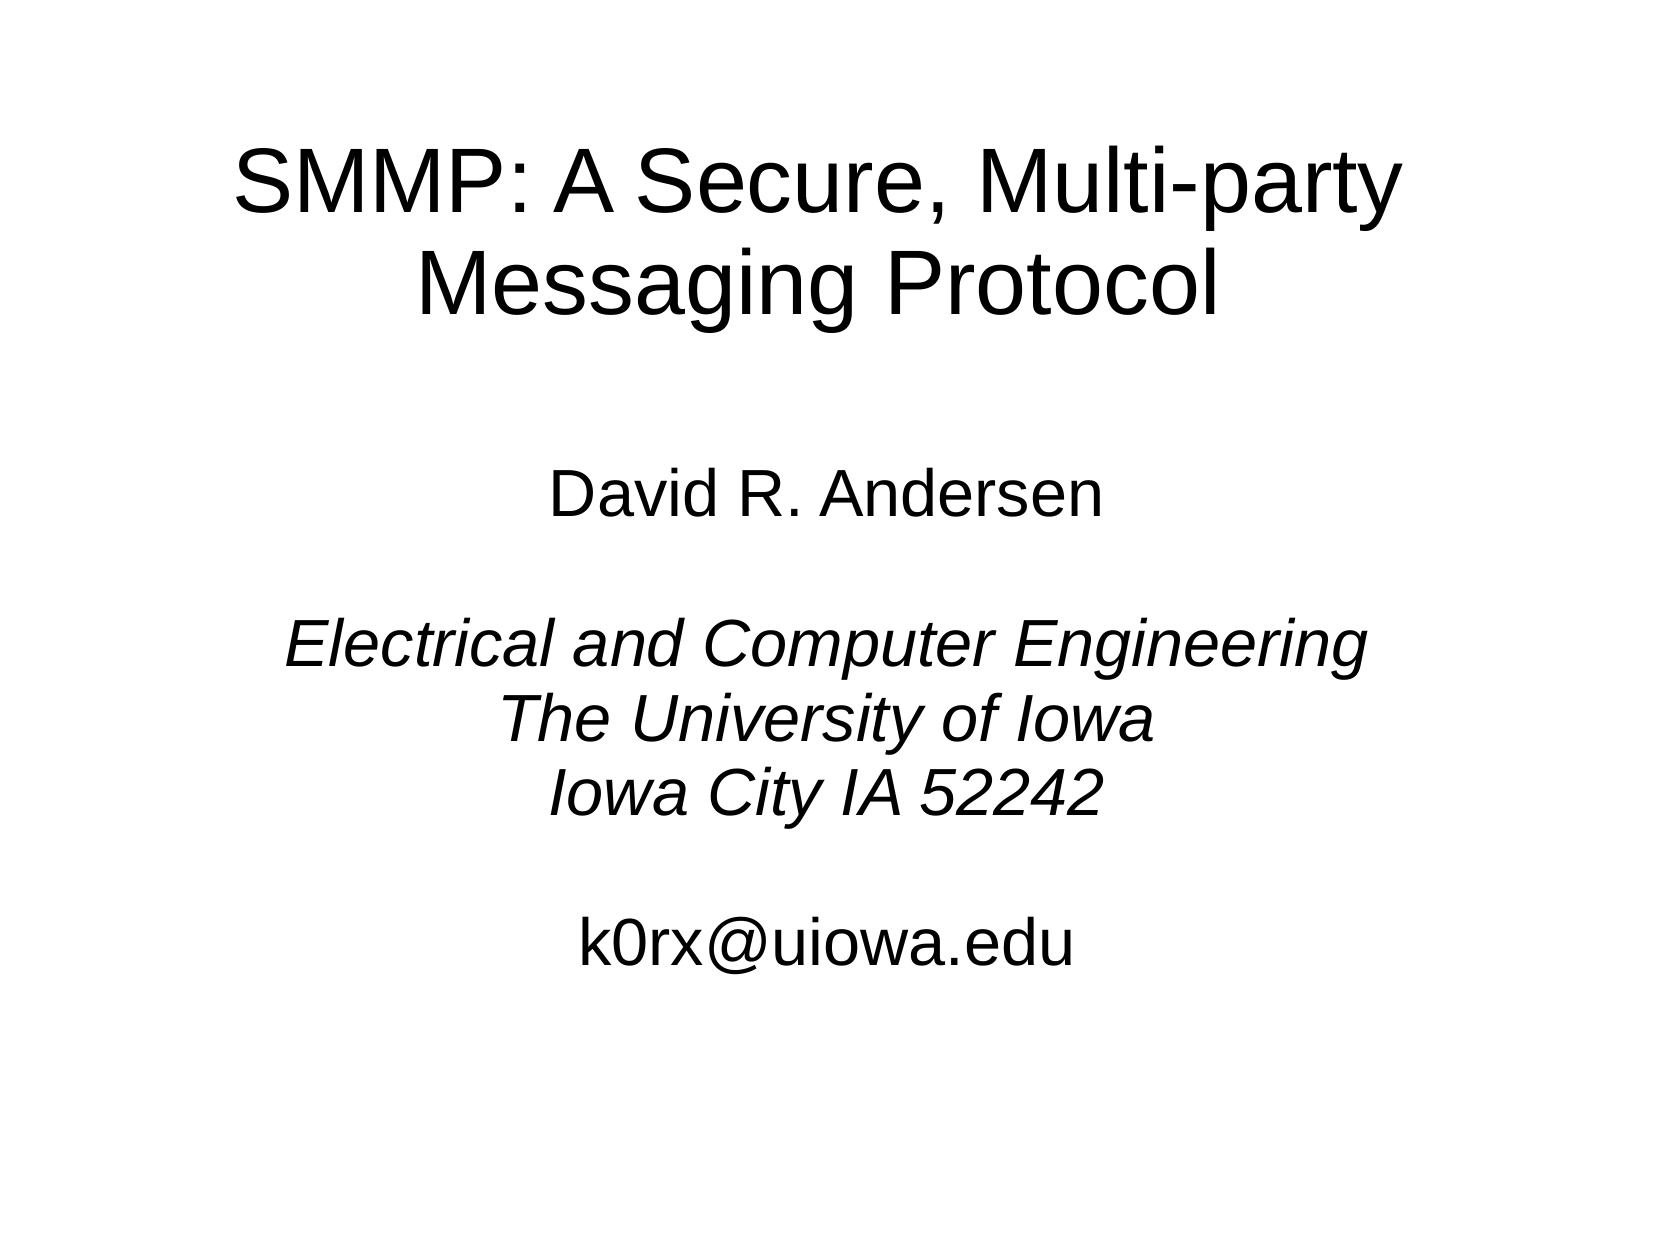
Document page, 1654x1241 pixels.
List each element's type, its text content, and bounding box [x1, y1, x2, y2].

title SMMP: A Secure, Multi-party Messaging Protocol [74, 128, 1563, 336]
subtitle David R. Andersen Electrical and Computer Engineering The University of Iowa Iowa City IA 52242 k0rx@uiowa.edu [82, 358, 1571, 1078]
